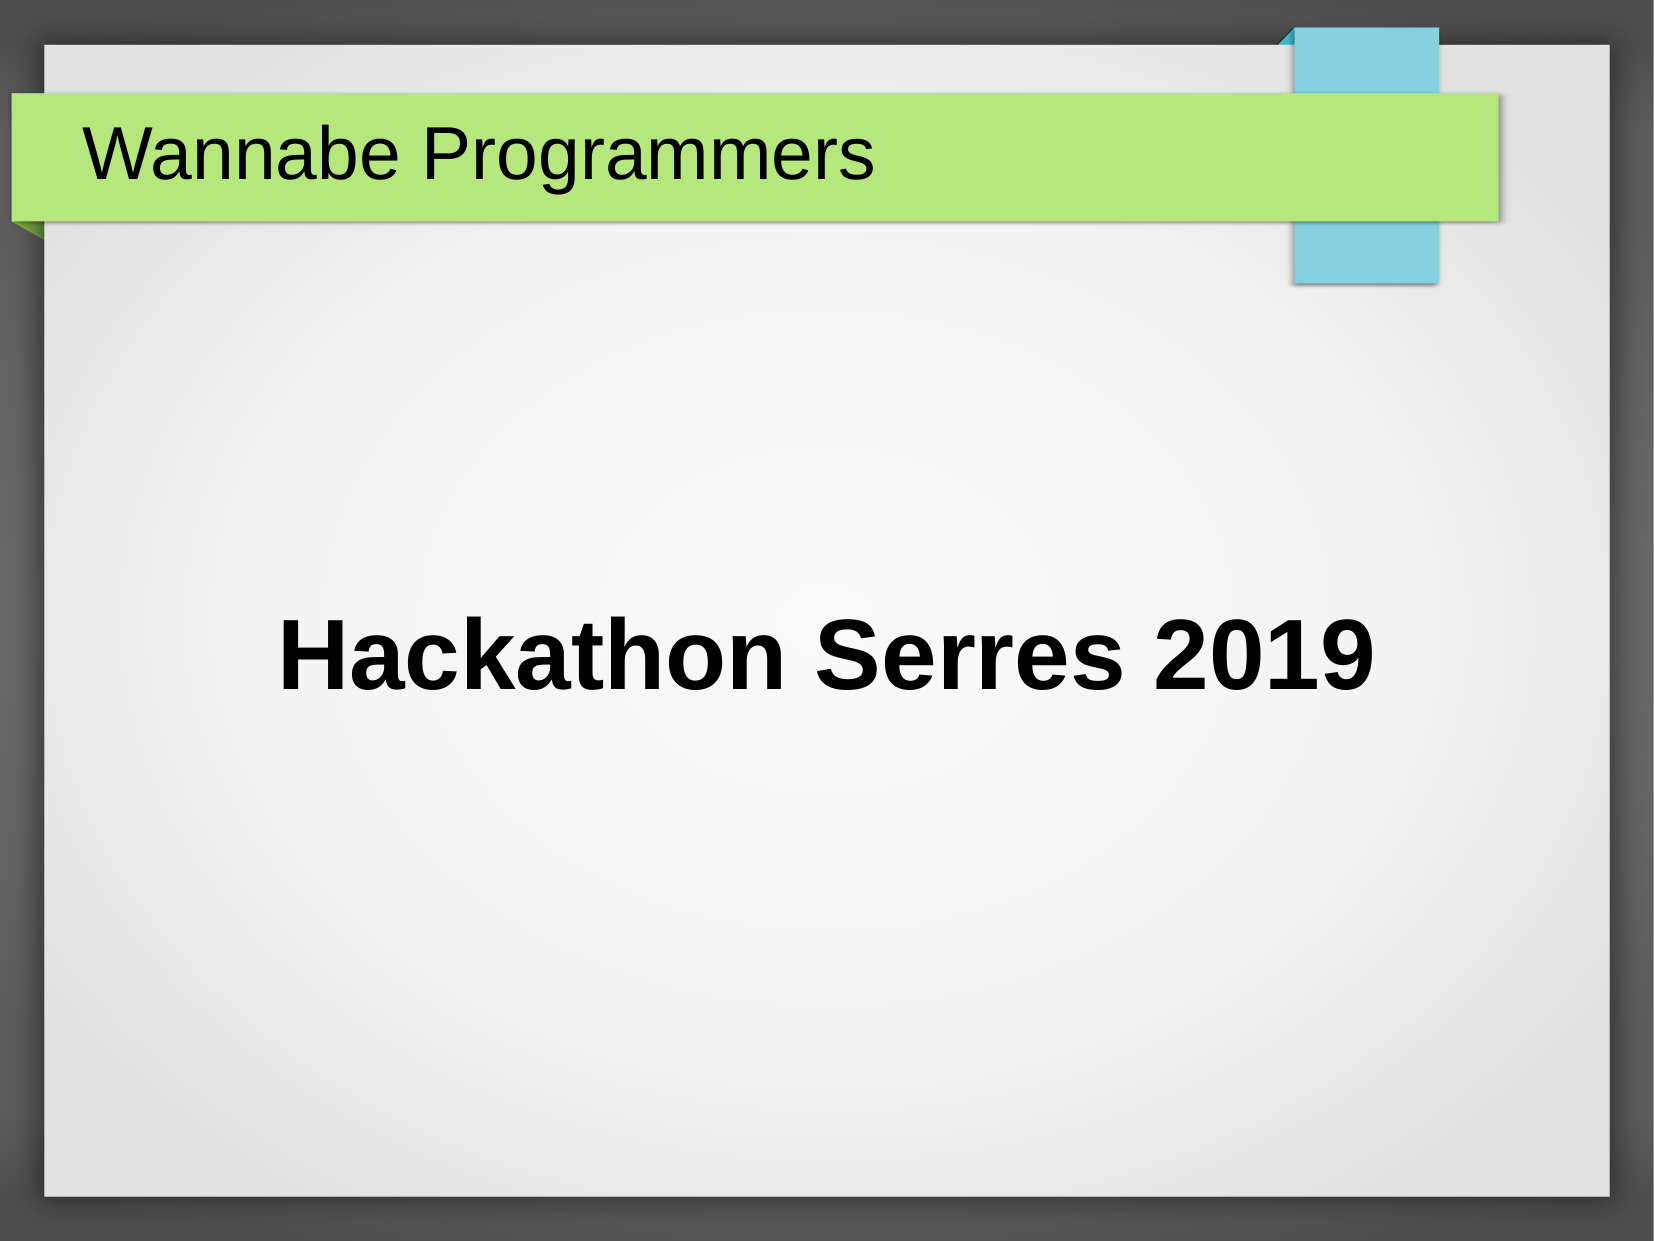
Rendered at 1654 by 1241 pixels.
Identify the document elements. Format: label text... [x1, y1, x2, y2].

subtitle Hackathon Serres 2019 [82, 295, 1571, 1015]
title Wannabe Programmers [82, 94, 1264, 213]
picture [0, 0, 1654, 1241]
